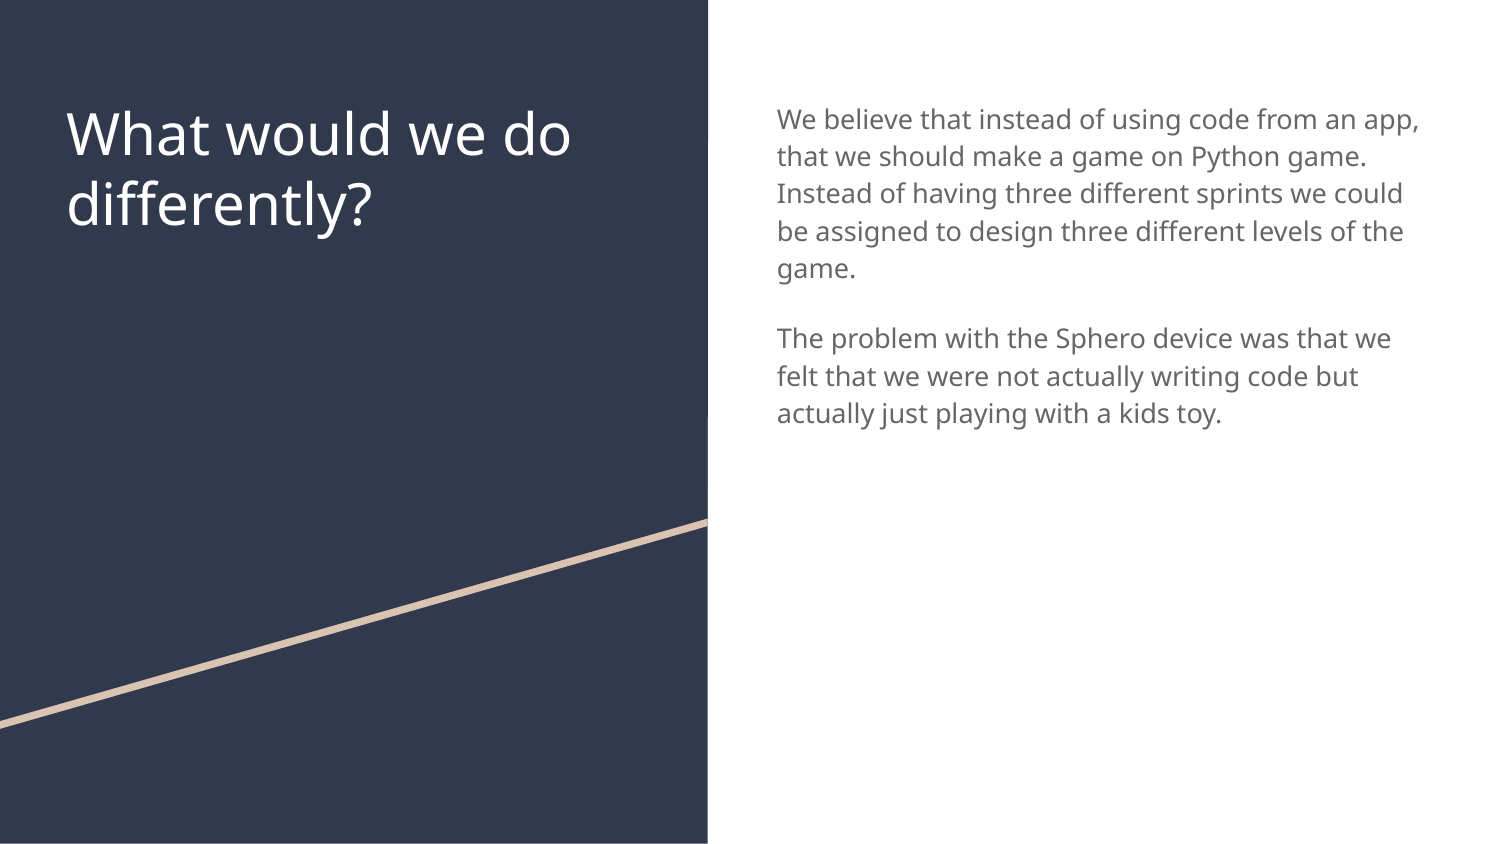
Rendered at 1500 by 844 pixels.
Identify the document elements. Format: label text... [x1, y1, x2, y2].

list We believe that instead of using code from an app, that we should make a game on Python game. Instead of having three different sprints we could be assigned to design three different levels of the game. The problem with the Sphero device was that we felt that we were not actually writing code but actually just playing with a kids toy. [761, 82, 1446, 755]
title What would we do differently? [51, 82, 660, 494]
